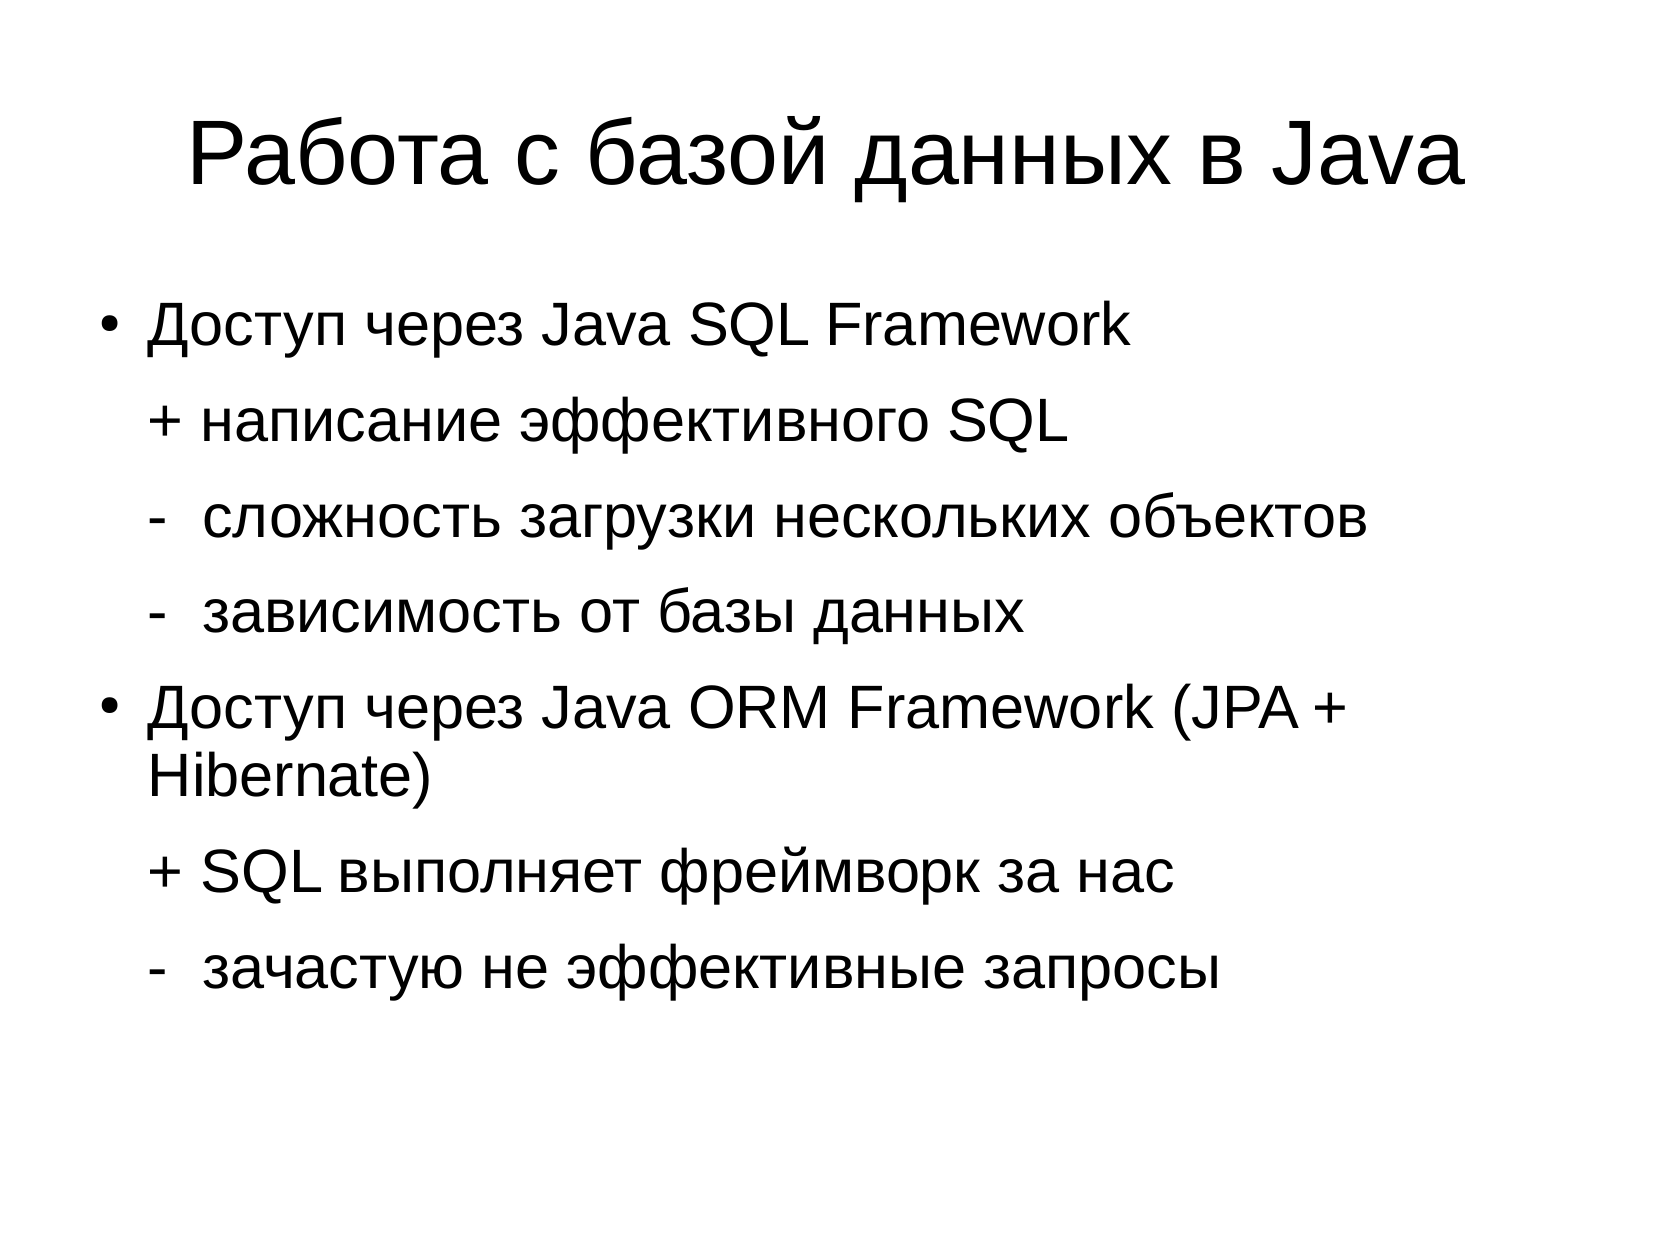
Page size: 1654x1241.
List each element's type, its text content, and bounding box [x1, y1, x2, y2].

list Доступ через Java SQL Framework + написание эффективного SQL - сложность загрузки нескольких объектов - зависимость от базы данных Доступ через Java ORM Framework (JPA + Hibernate) + SQL выполняет фреймворк за нас - зачастую не эффективные запросы [82, 290, 1571, 1010]
title Работа с базой данных в Java [82, 49, 1571, 257]
